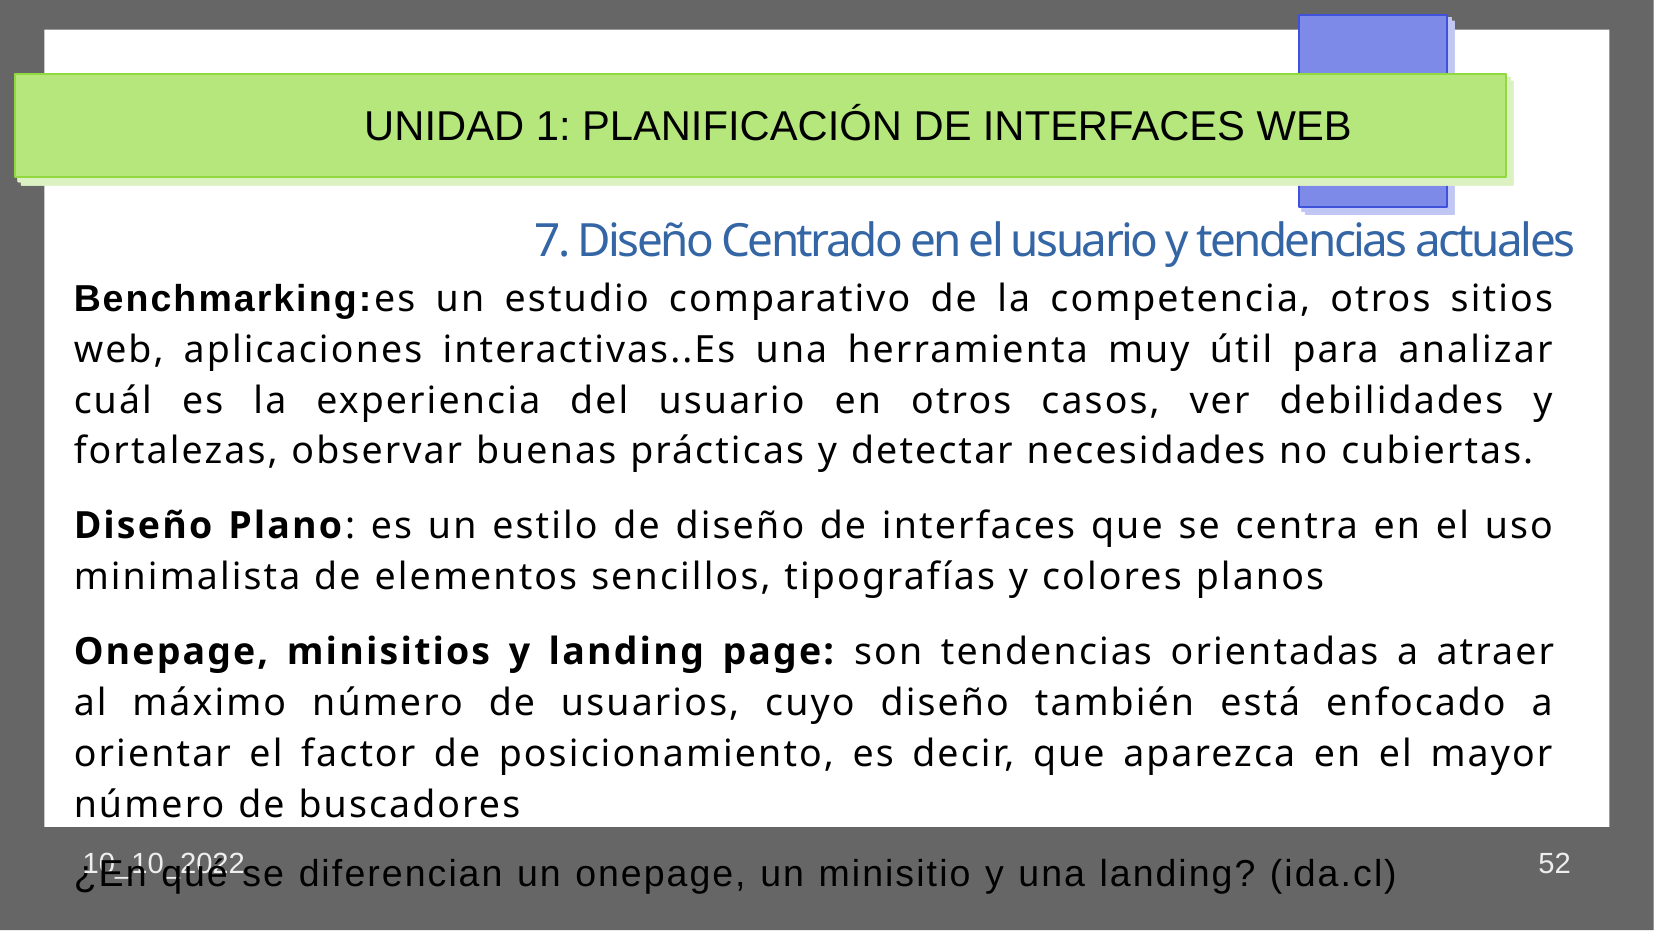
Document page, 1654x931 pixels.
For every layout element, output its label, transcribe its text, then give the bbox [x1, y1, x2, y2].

title UNIDAD 1: PLANIFICACIÓN DE INTERFACES WEB [29, 73, 1447, 178]
text_box Benchmarking:es un estudio comparativo de la competencia, otros sitios web, aplicaciones interactivas..Es una herramienta muy útil para analizar cuál es la experiencia del usuario en otros casos, ver debilidades y fortalezas, observar buenas prácticas y detectar necesidades no cubiertas. Diseño Plano: es un estilo de diseño de interfaces que se centra en el uso minimalista de elementos sencillos, tipografías y colores planos Onepage, minisitios y landing page: son tendencias orientadas a atraer al máximo número de usuarios, cuyo diseño también está enfocado a orientar el factor de posicionamiento, es decir, que aparezca en el mayor número de buscadores ¿En qué se diferencian un onepage, un minisitio y una landing? (ida.cl) [59, 263, 1572, 842]
text_box 7. Diseño Centrado en el usuario y tendencias actuales [58, 206, 1595, 841]
